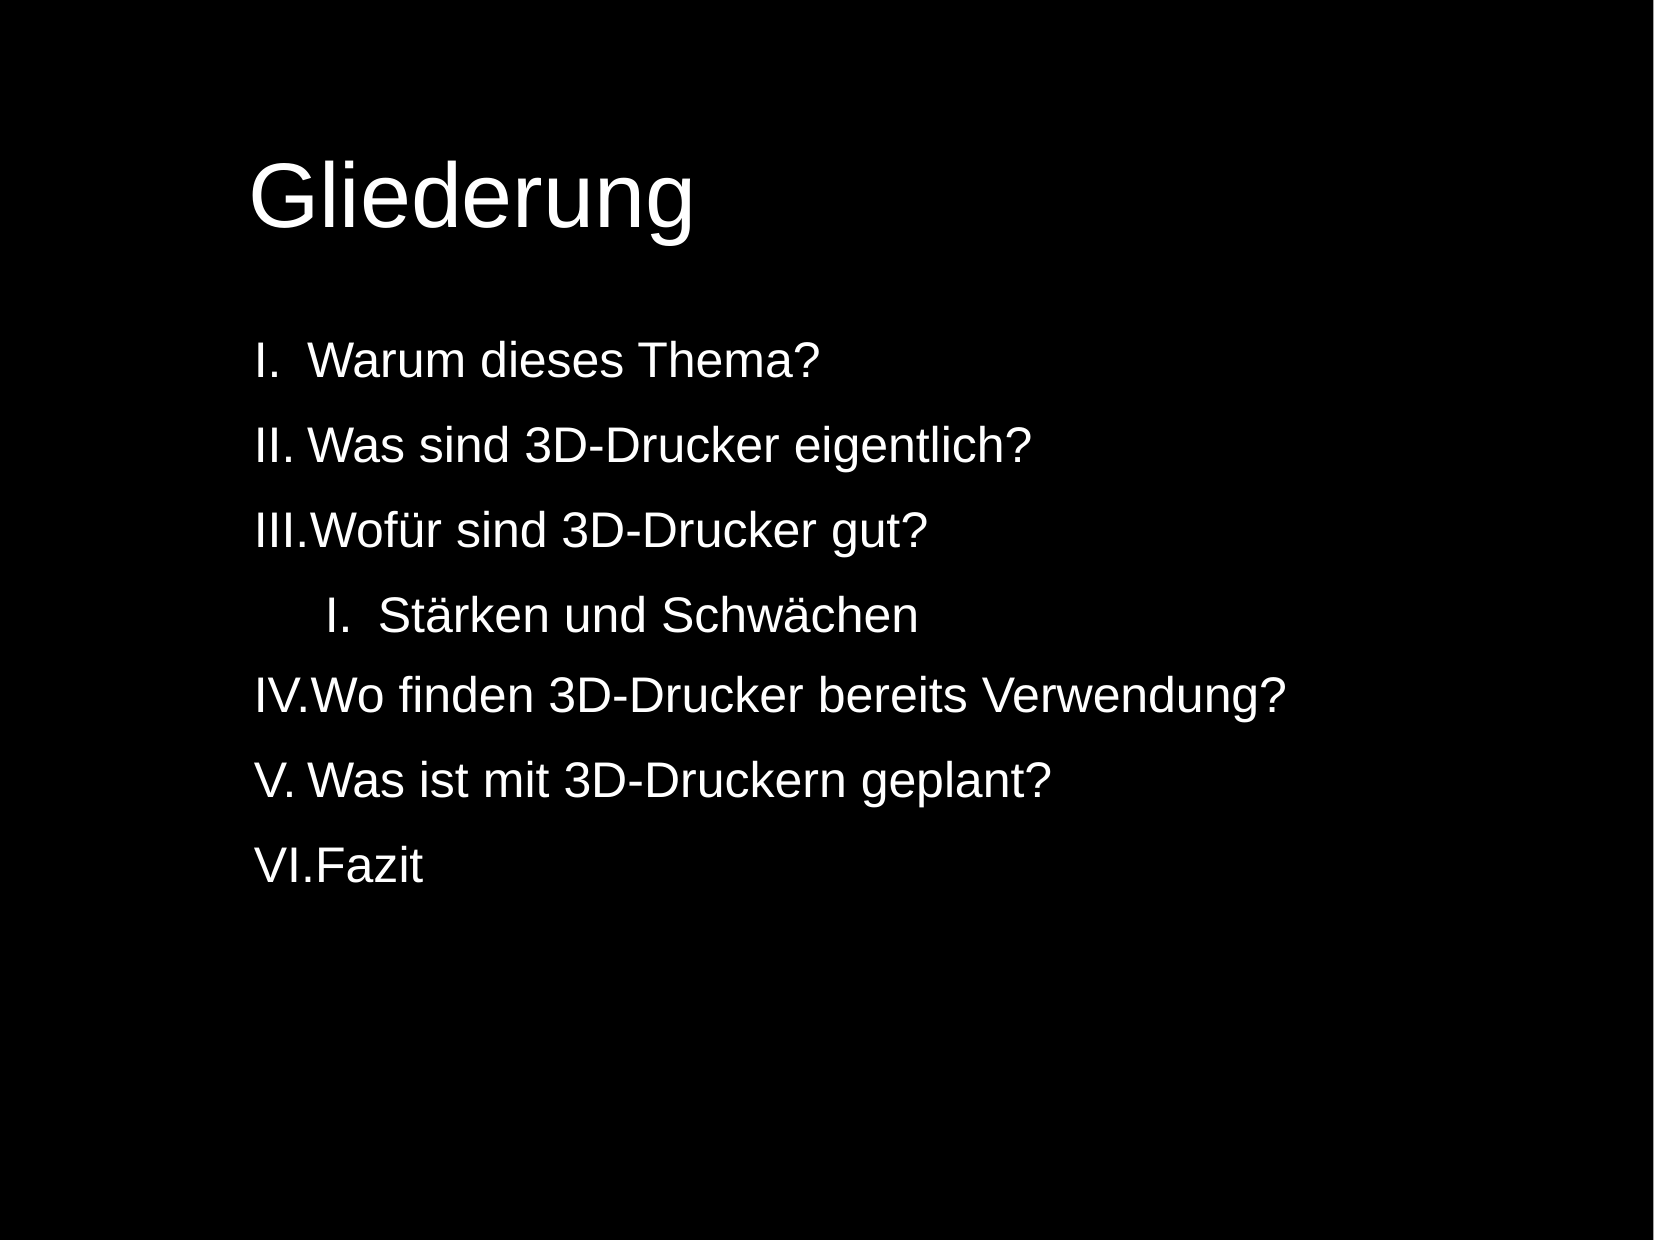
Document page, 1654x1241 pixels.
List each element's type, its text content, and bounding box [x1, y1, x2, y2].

title Gliederung [248, 108, 1394, 284]
list Warum dieses Thema? Was sind 3D-Drucker eigentlich? Wofür sind 3D-Drucker gut? Stärken und Schwächen Wo finden 3D-Drucker bereits Verwendung? Was ist mit 3D-Druckern geplant? Fazit [236, 331, 1418, 1052]
